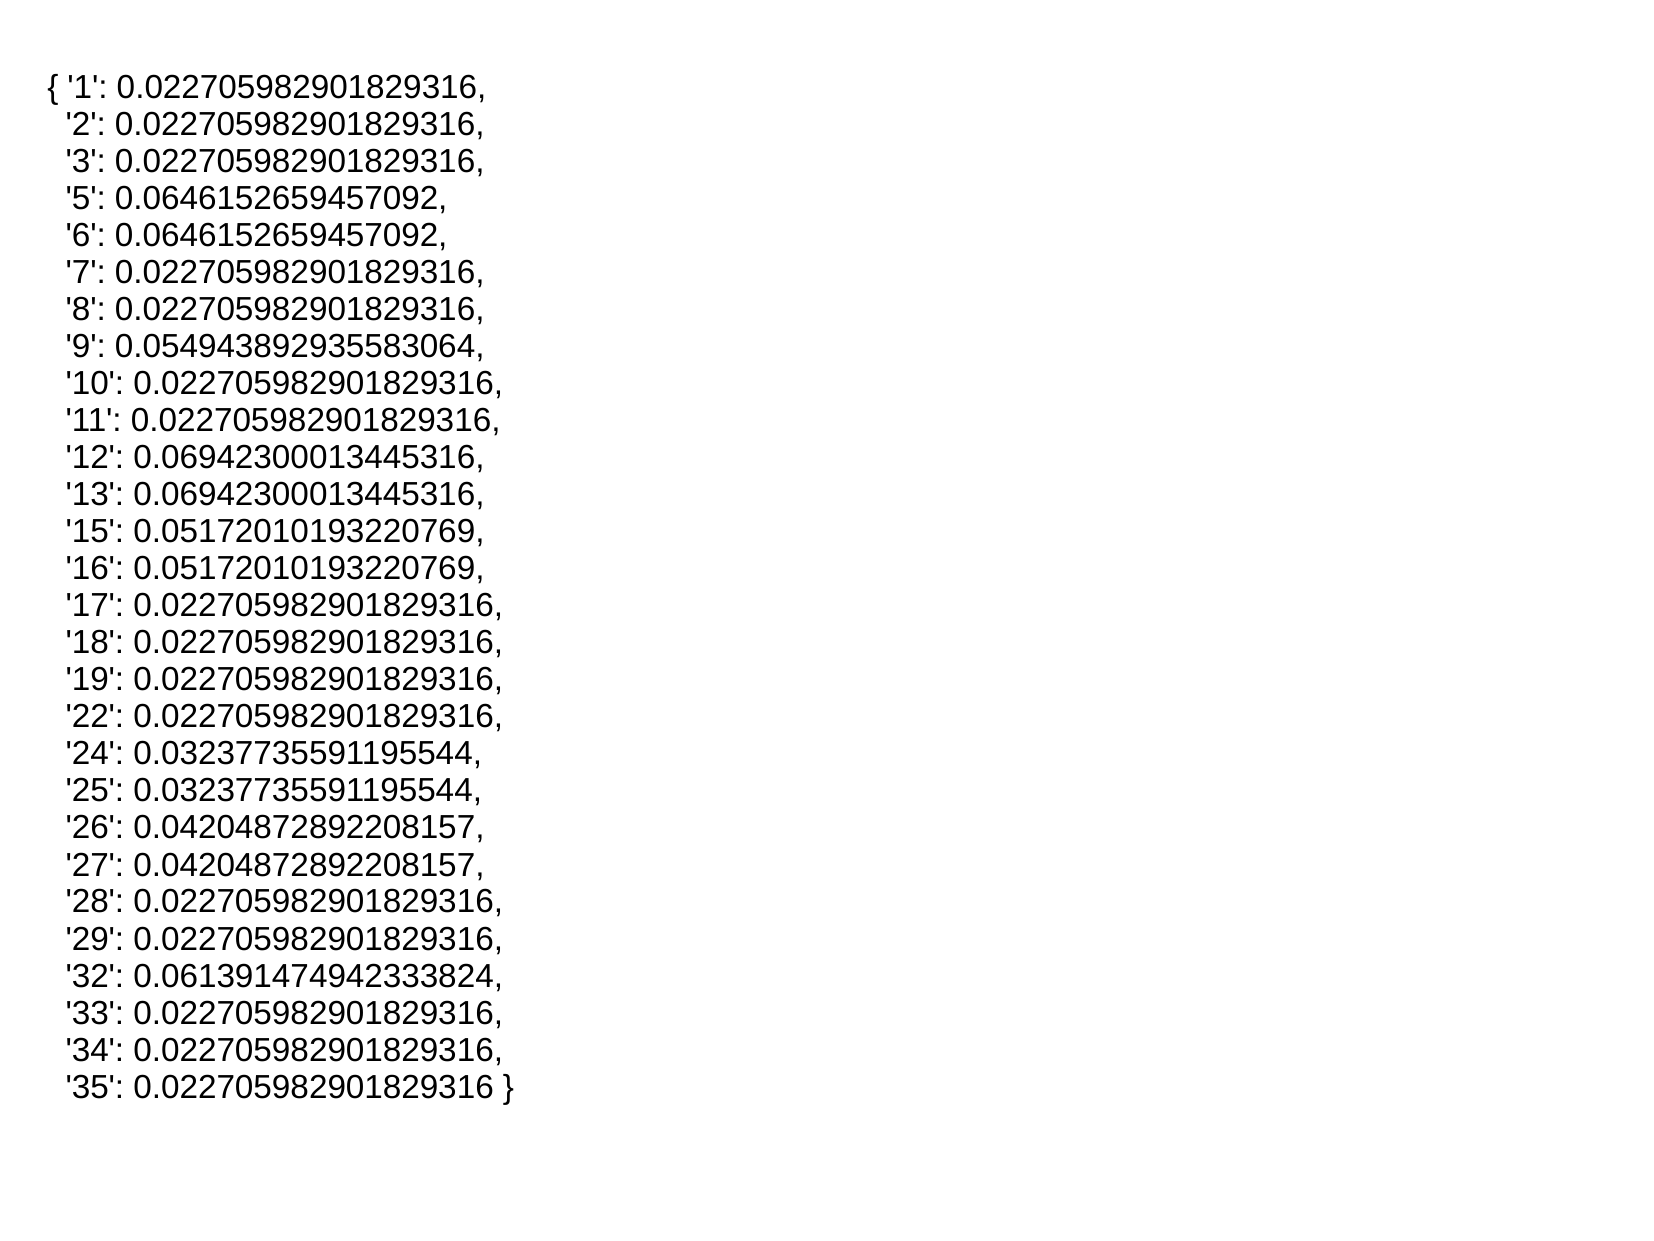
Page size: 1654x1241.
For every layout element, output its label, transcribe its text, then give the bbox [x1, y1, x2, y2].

text_box { '1': 0.022705982901829316, '2': 0.022705982901829316, '3': 0.022705982901829316, '5': 0.0646152659457092, '6': 0.0646152659457092, '7': 0.022705982901829316, '8': 0.022705982901829316, '9': 0.054943892935583064, '10': 0.022705982901829316, '11': 0.022705982901829316, '12': 0.06942300013445316, '13': 0.06942300013445316, '15': 0.05172010193220769, '16': 0.05172010193220769, '17': 0.022705982901829316, '18': 0.022705982901829316, '19': 0.022705982901829316, '22': 0.022705982901829316, '24': 0.03237735591195544, '25': 0.03237735591195544, '26': 0.04204872892208157, '27': 0.04204872892208157, '28': 0.022705982901829316, '29': 0.022705982901829316, '32': 0.061391474942333824, '33': 0.022705982901829316, '34': 0.022705982901829316, '35': 0.022705982901829316 } [47, 0, 1619, 1241]
